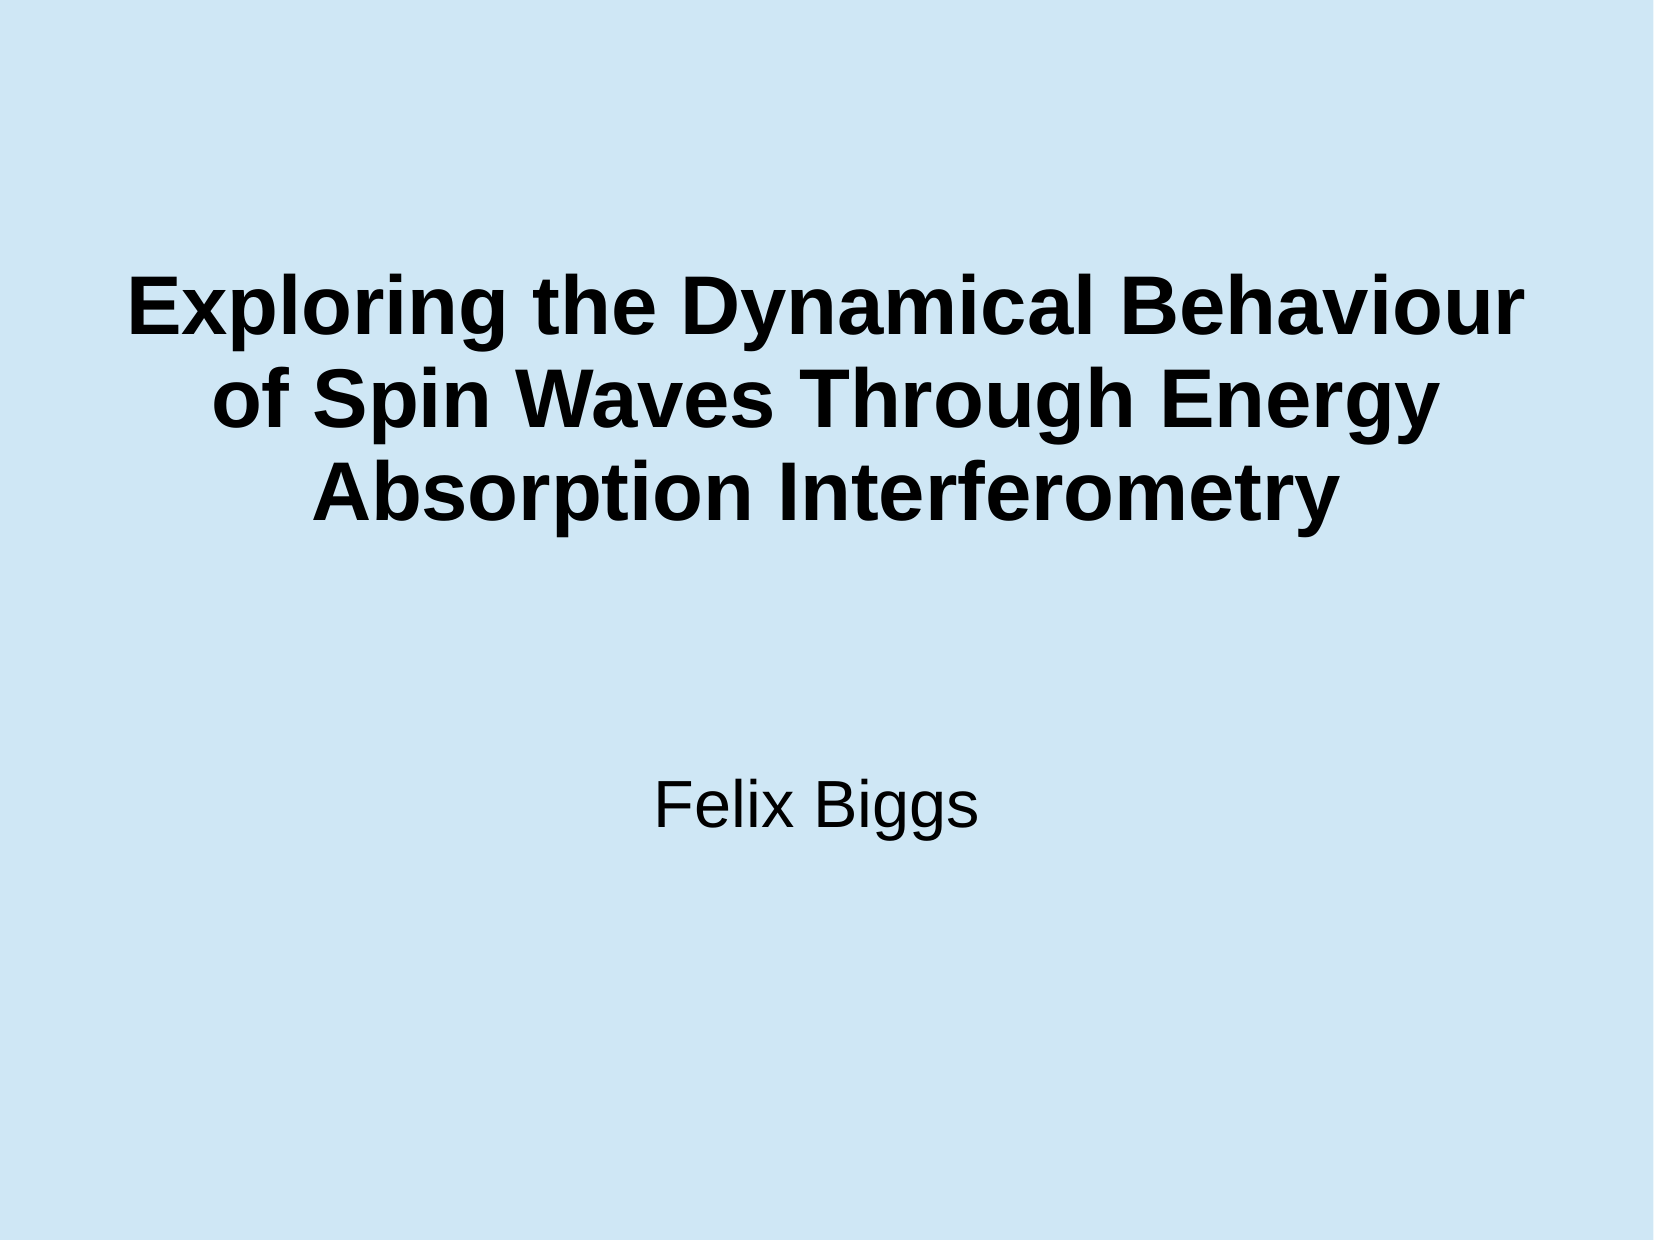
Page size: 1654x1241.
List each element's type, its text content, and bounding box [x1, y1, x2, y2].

title Exploring the Dynamical Behaviour of Spin Waves Through Energy Absorption Interferometry [82, 165, 1571, 633]
text_box Felix Biggs [379, 759, 1254, 849]
